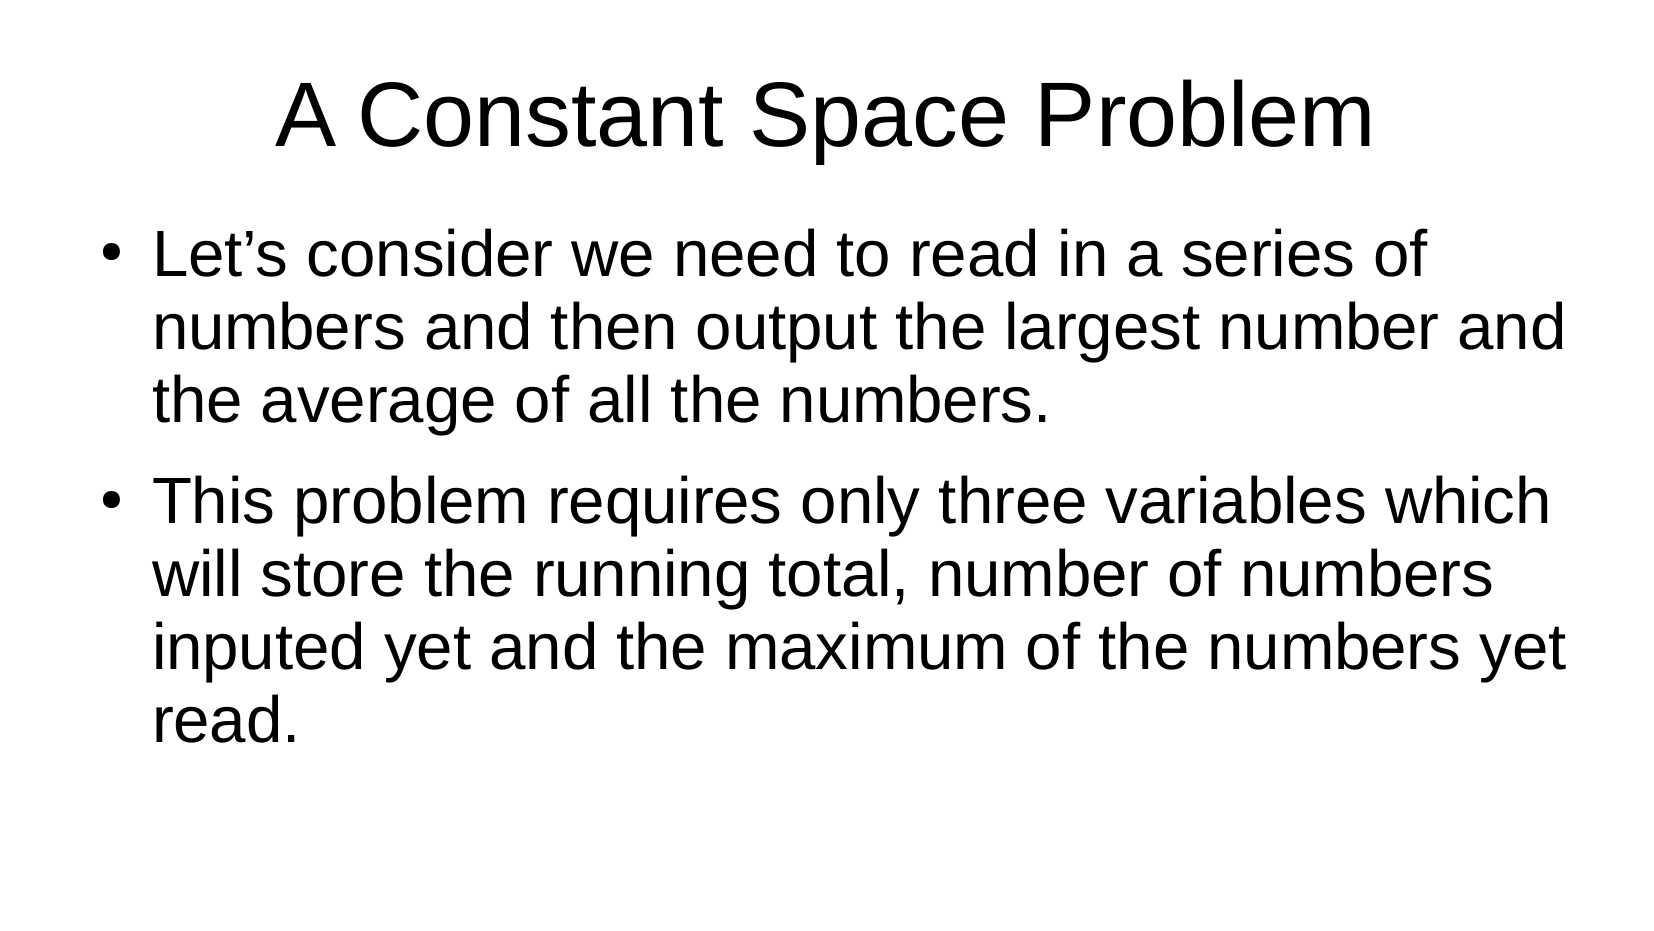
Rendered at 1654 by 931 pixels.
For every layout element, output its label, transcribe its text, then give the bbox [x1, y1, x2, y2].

title A Constant Space Problem [82, 37, 1571, 193]
list Let’s consider we need to read in a series of numbers and then output the largest number and the average of all the numbers. This problem requires only three variables which will store the running total, number of numbers inputed yet and the maximum of the numbers yet read. [82, 217, 1571, 758]
